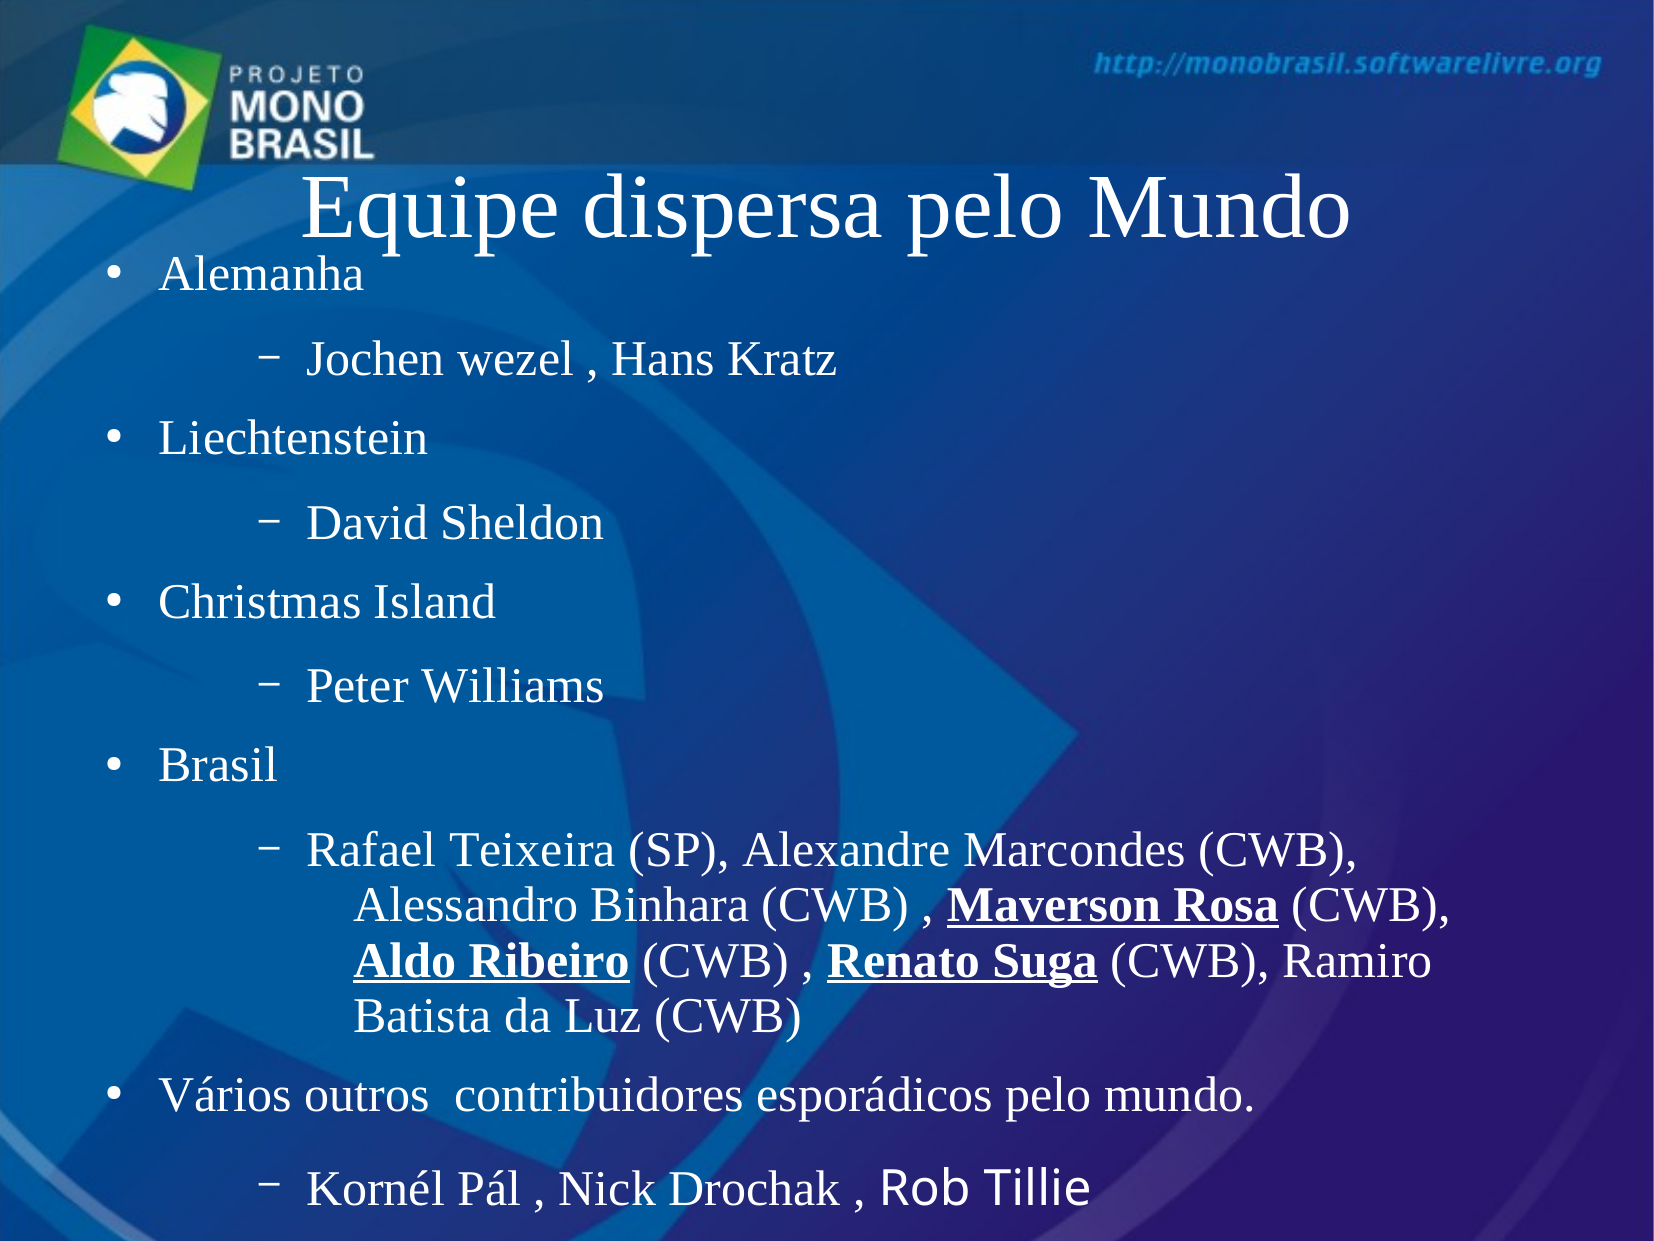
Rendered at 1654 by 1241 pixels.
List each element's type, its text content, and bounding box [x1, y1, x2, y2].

list Alemanha Jochen wezel , Hans Kratz Liechtenstein David Sheldon Christmas Island Peter Williams Brasil Rafael Teixeira (SP), Alexandre Marcondes (CWB), Alessandro Binhara (CWB) , Maverson Rosa (CWB), Aldo Ribeiro (CWB) , Renato Suga (CWB), Ramiro Batista da Luz (CWB) Vários outros contribuidores esporádicos pelo mundo. Kornél Pál , Nick Drochak , Rob Tillie [69, 246, 1520, 1241]
title Equipe dispersa pelo Mundo [121, 102, 1534, 311]
picture [0, 0, 1654, 1241]
